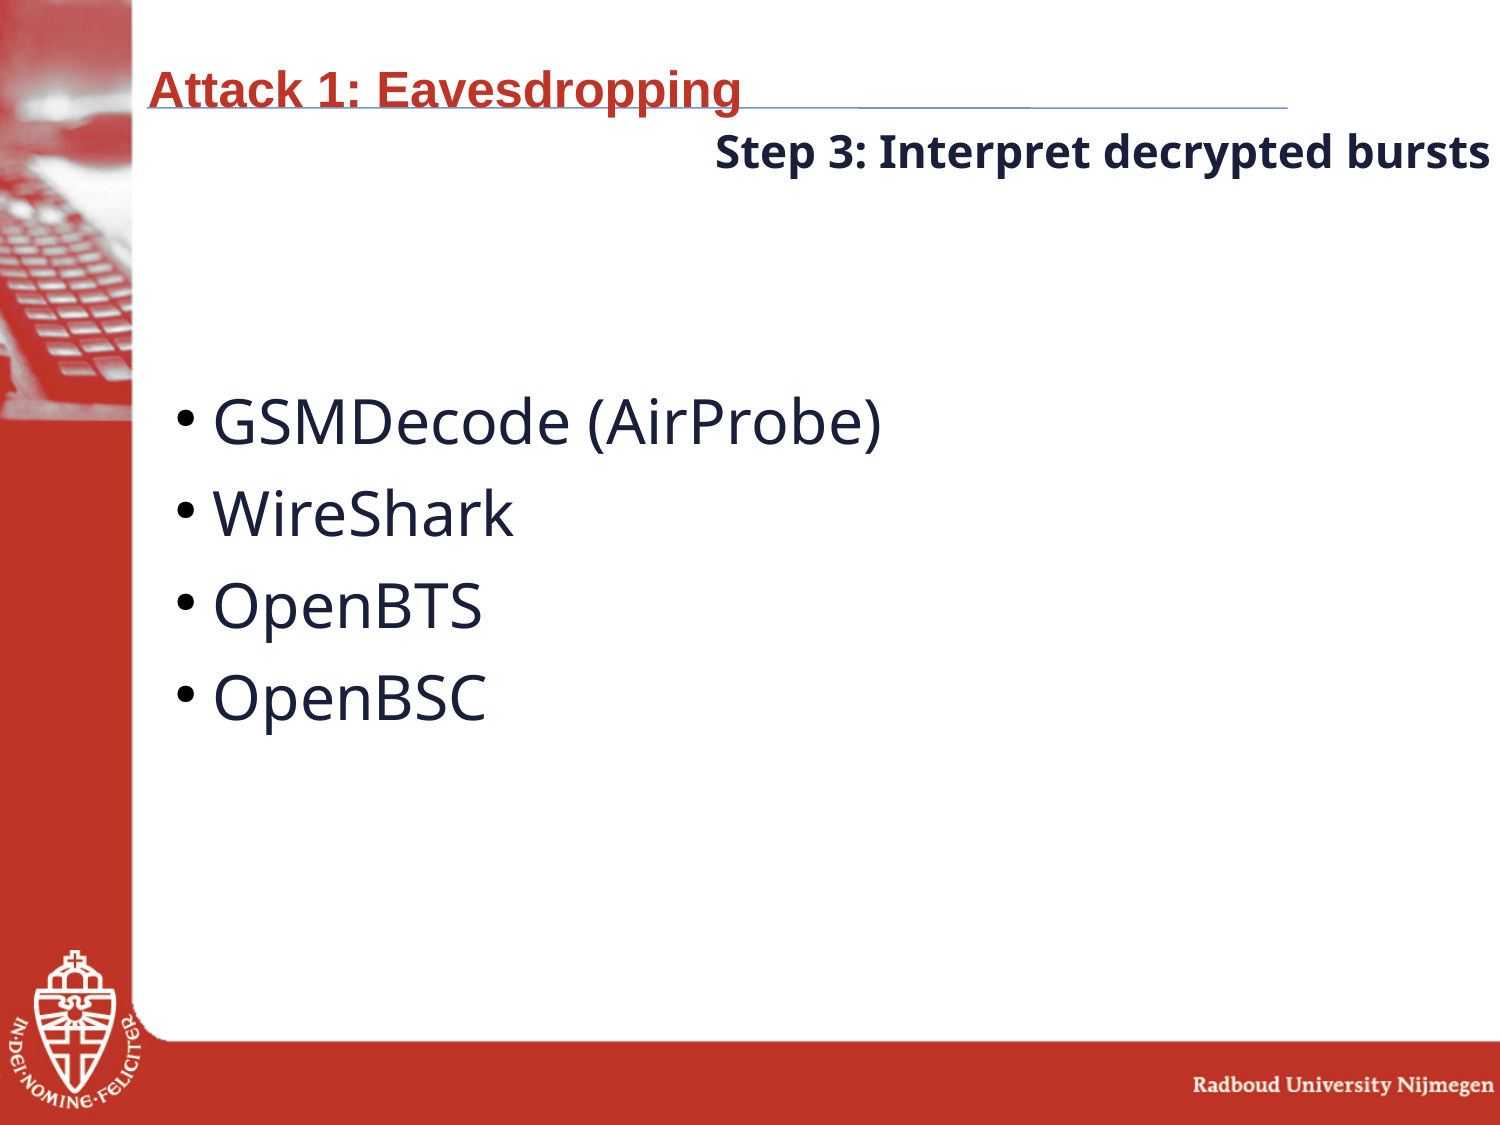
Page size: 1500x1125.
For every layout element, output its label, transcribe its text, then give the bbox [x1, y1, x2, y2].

title Attack 1: Eavesdropping [147, 0, 1491, 122]
picture [0, 0, 1500, 1125]
text_box Step 3: Interpret decrypted bursts [406, 115, 1495, 178]
list GSMDecode (AirProbe) WireShark OpenBTS OpenBSC [174, 375, 1463, 938]
